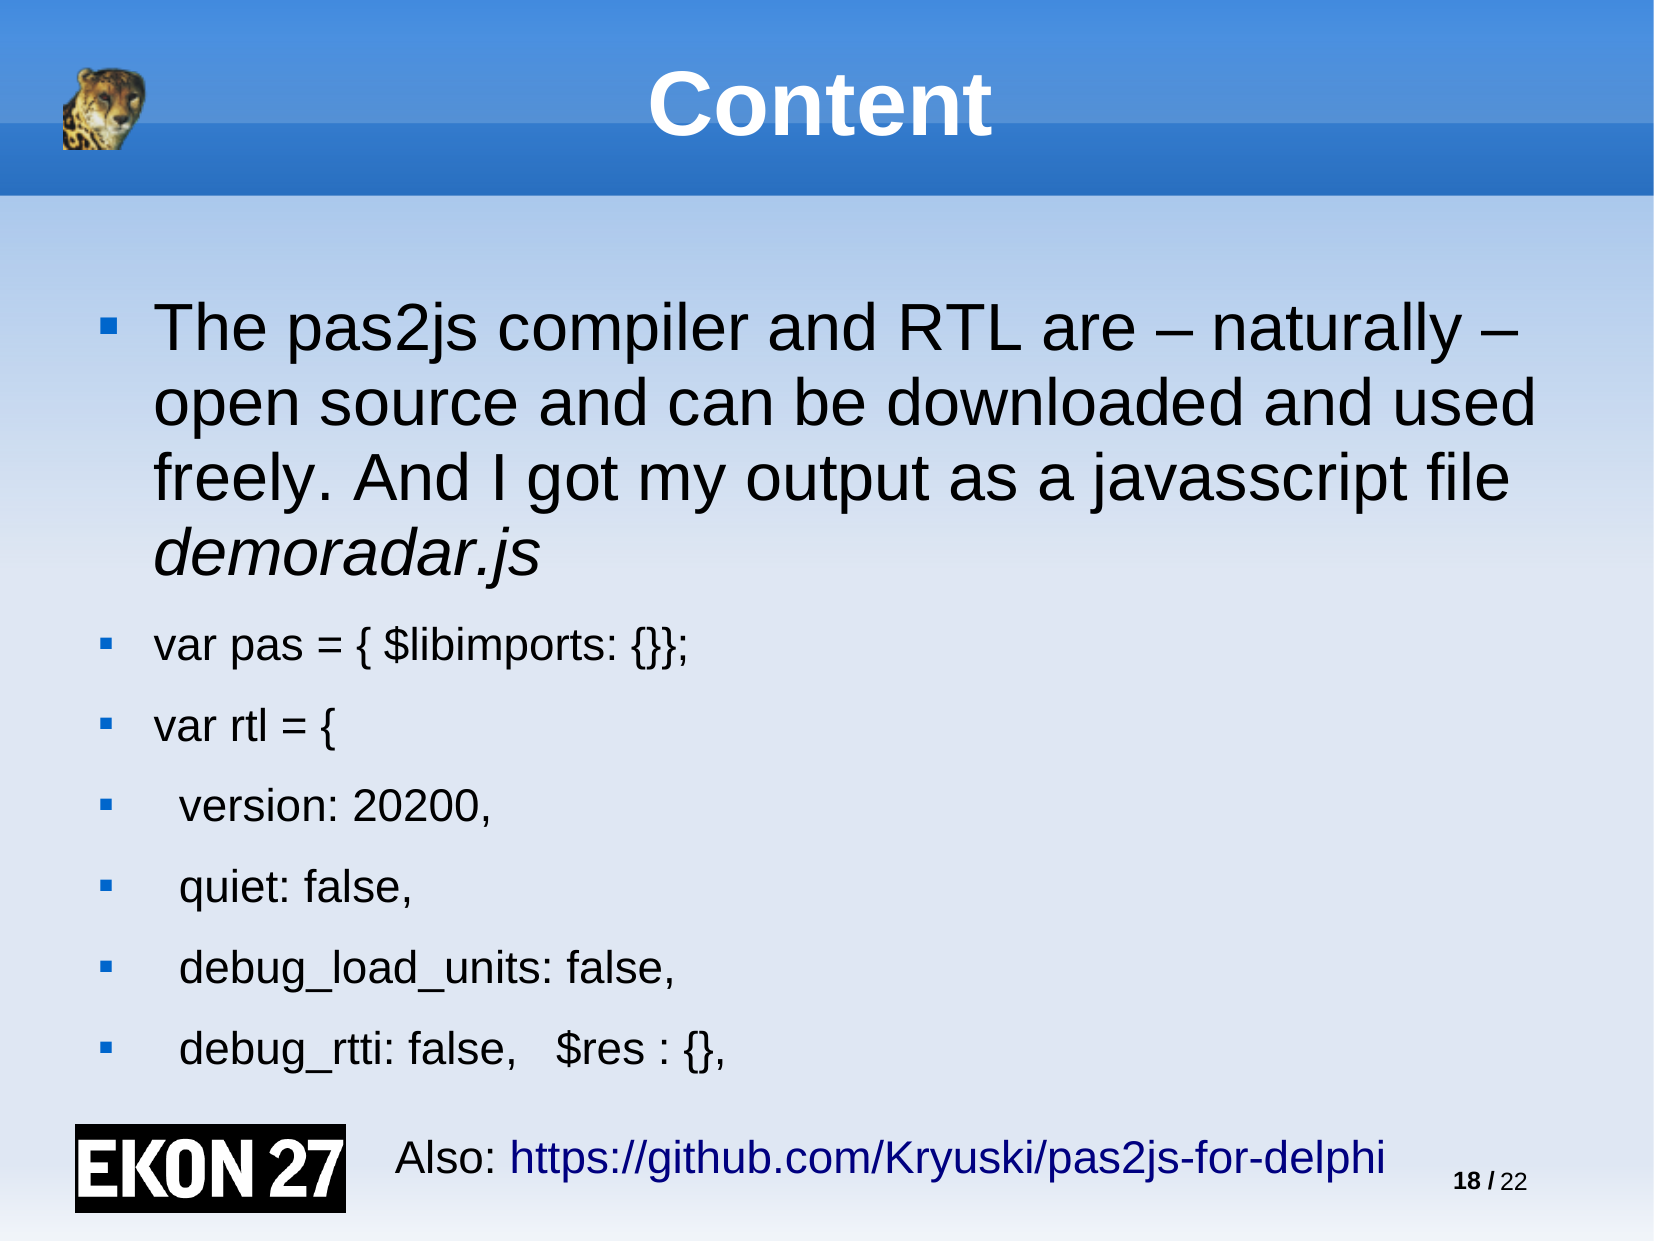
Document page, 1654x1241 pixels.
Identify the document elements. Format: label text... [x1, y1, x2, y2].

title Content [76, 0, 1565, 208]
list The pas2js compiler and RTL are – naturally – open source and can be downloaded and used freely. And I got my output as a javasscript file demoradar.js var pas = { $libimports: {}}; var rtl = { version: 20200, quiet: false, debug_load_units: false, debug_rtti: false, $res : {}, [82, 290, 1571, 1094]
text_box Also: https://github.com/Kryuski/pas2js-for-delphi [380, 1125, 1426, 1224]
picture [0, 0, 1654, 1241]
